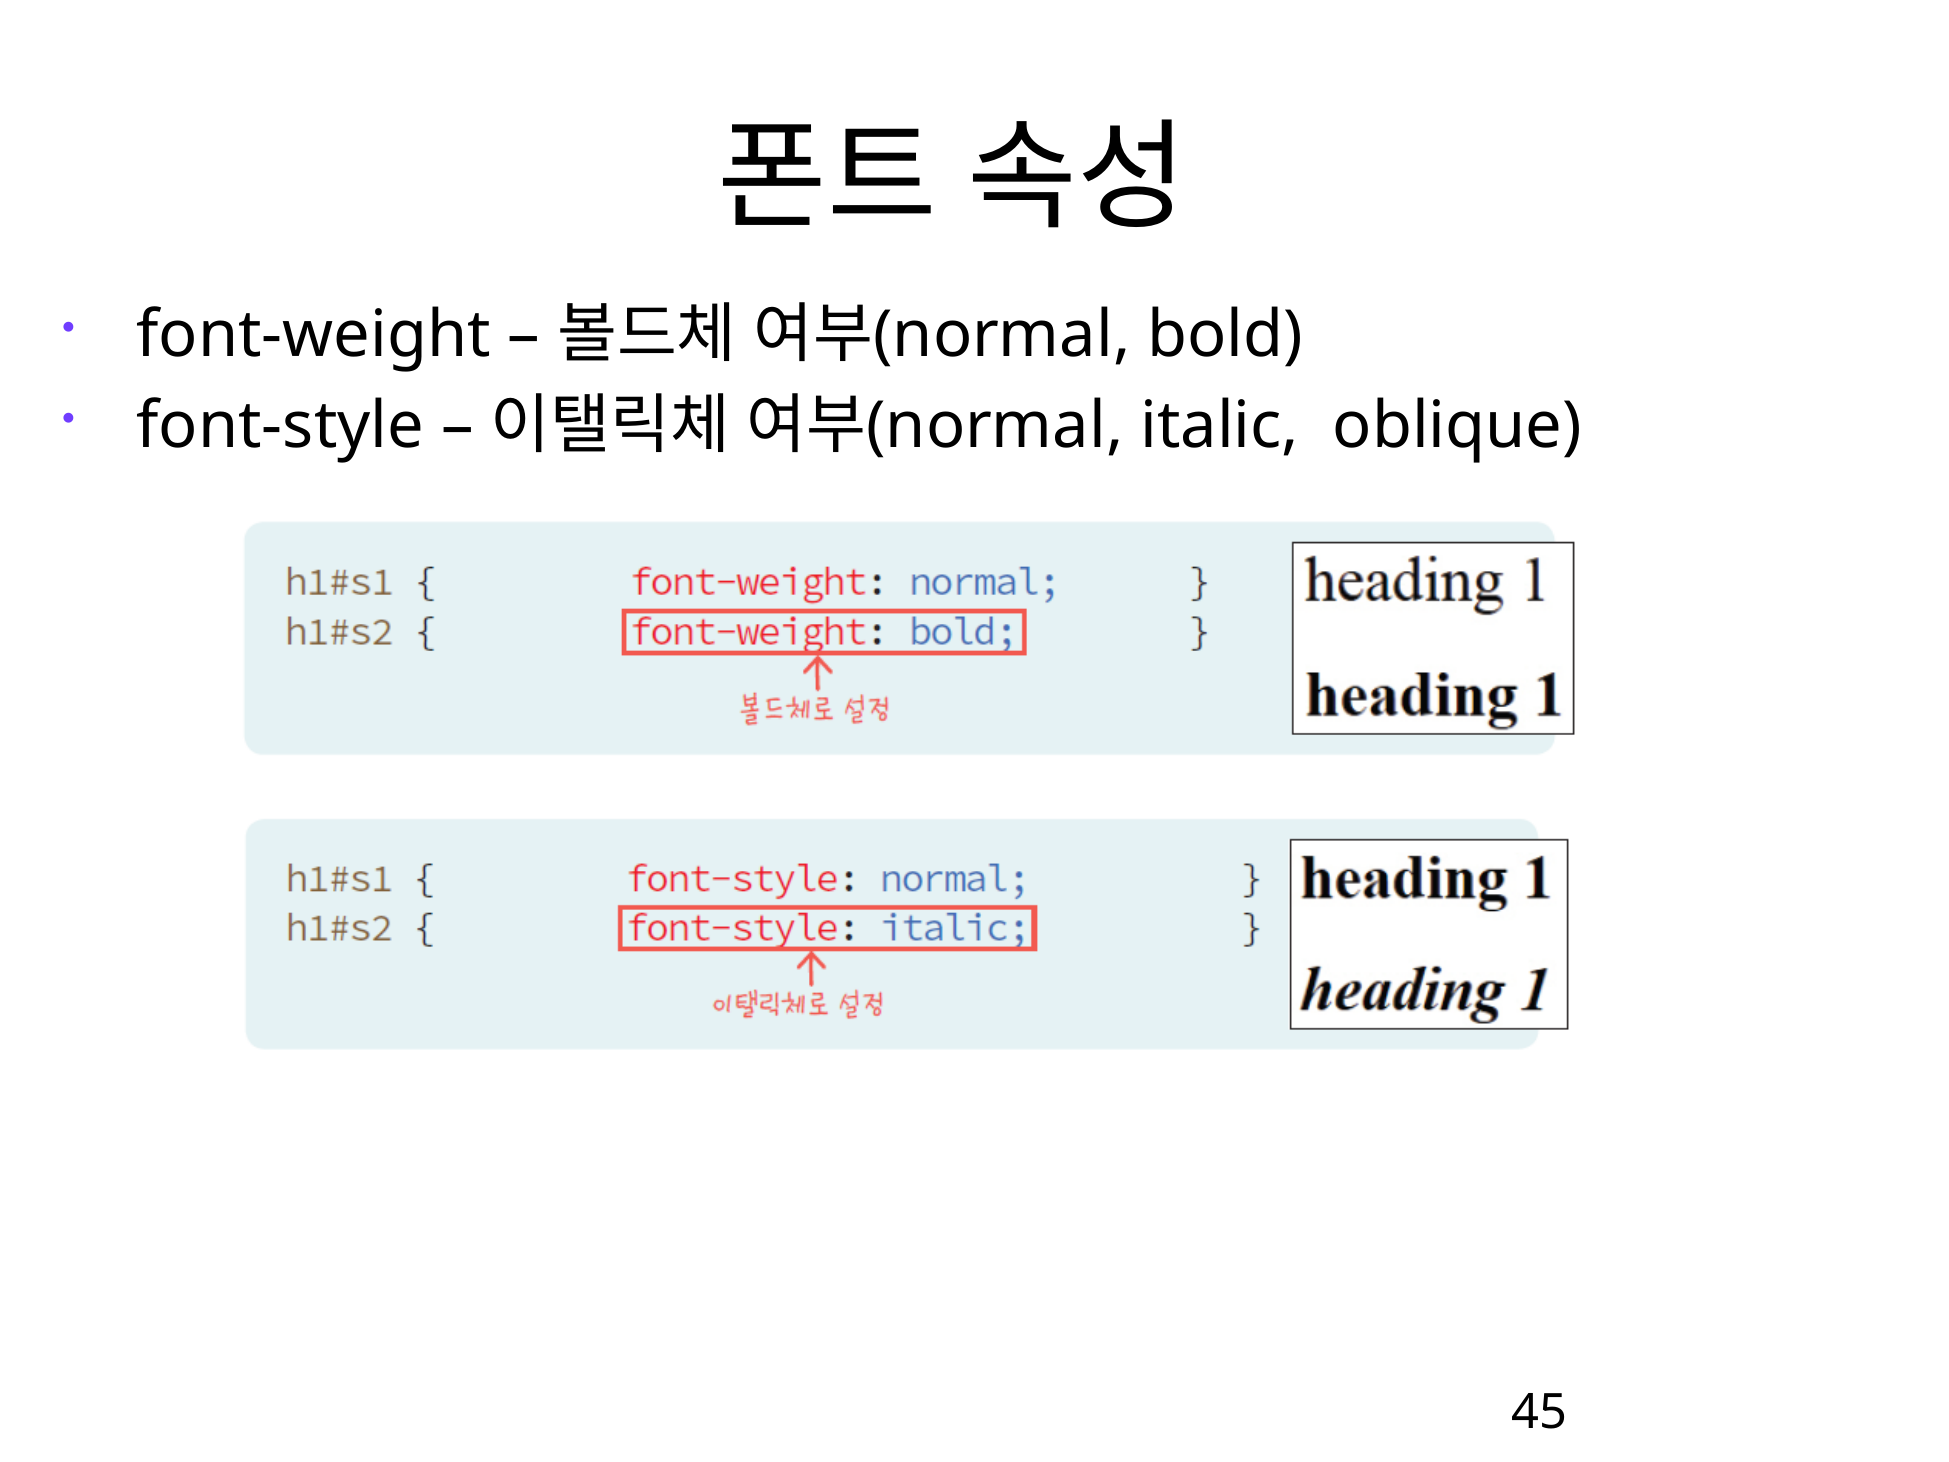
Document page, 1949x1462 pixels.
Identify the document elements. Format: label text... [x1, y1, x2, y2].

slide_number <숫자> [1496, 1372, 1899, 1462]
picture [231, 511, 1584, 763]
list font-weight – 볼드체 여부(normal, bold) font-style – 이탤릭체 여부(normal, italic, oblique) [48, 284, 1897, 1343]
title 폰트 속성 [156, 92, 1749, 255]
picture [231, 807, 1584, 1056]
